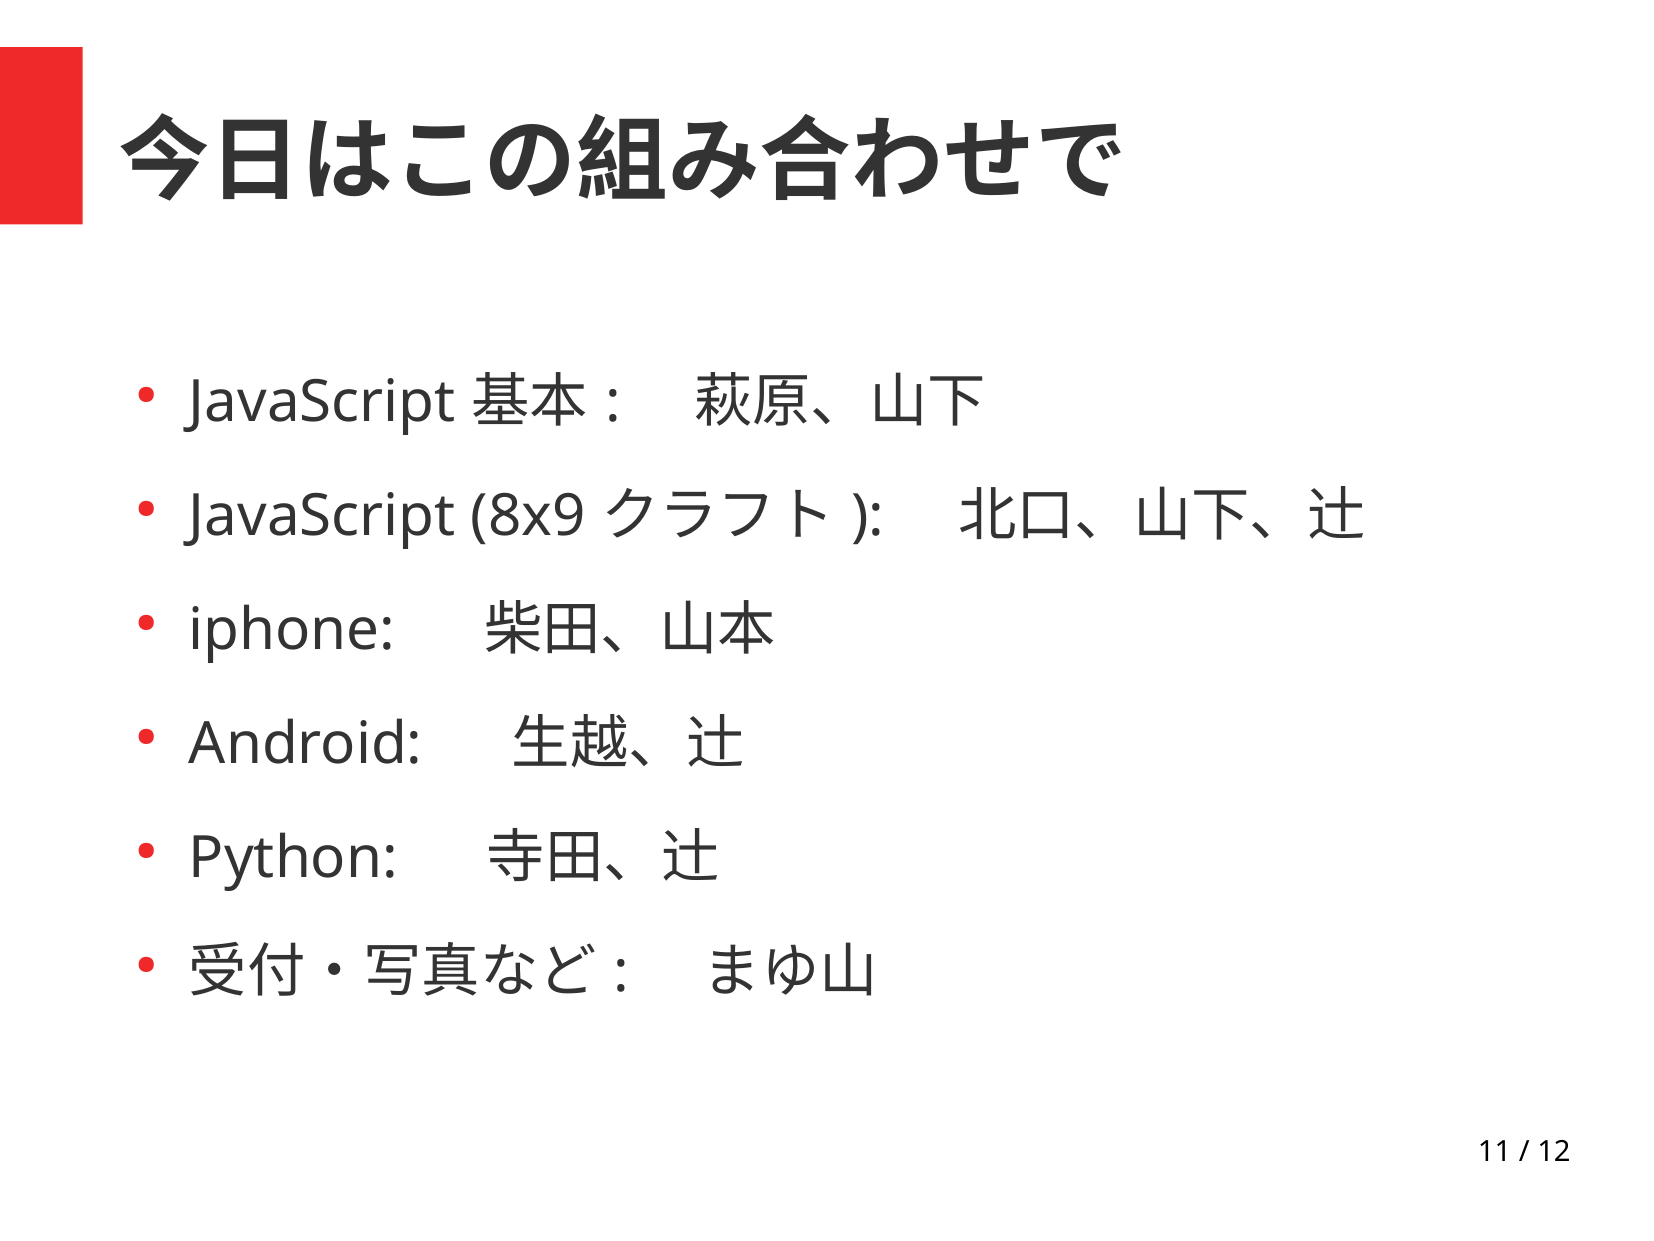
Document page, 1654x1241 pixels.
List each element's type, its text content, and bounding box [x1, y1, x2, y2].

title 今日はこの組み合わせで [118, 49, 1571, 257]
list JavaScript基本: 萩原、山下 JavaScript (8x9クラフト): 北口、山下、辻 iphone: 柴田、山本 Android: 生越、辻 Python: 寺田、辻 受付・写真など: まゆ山 [118, 354, 1536, 1074]
